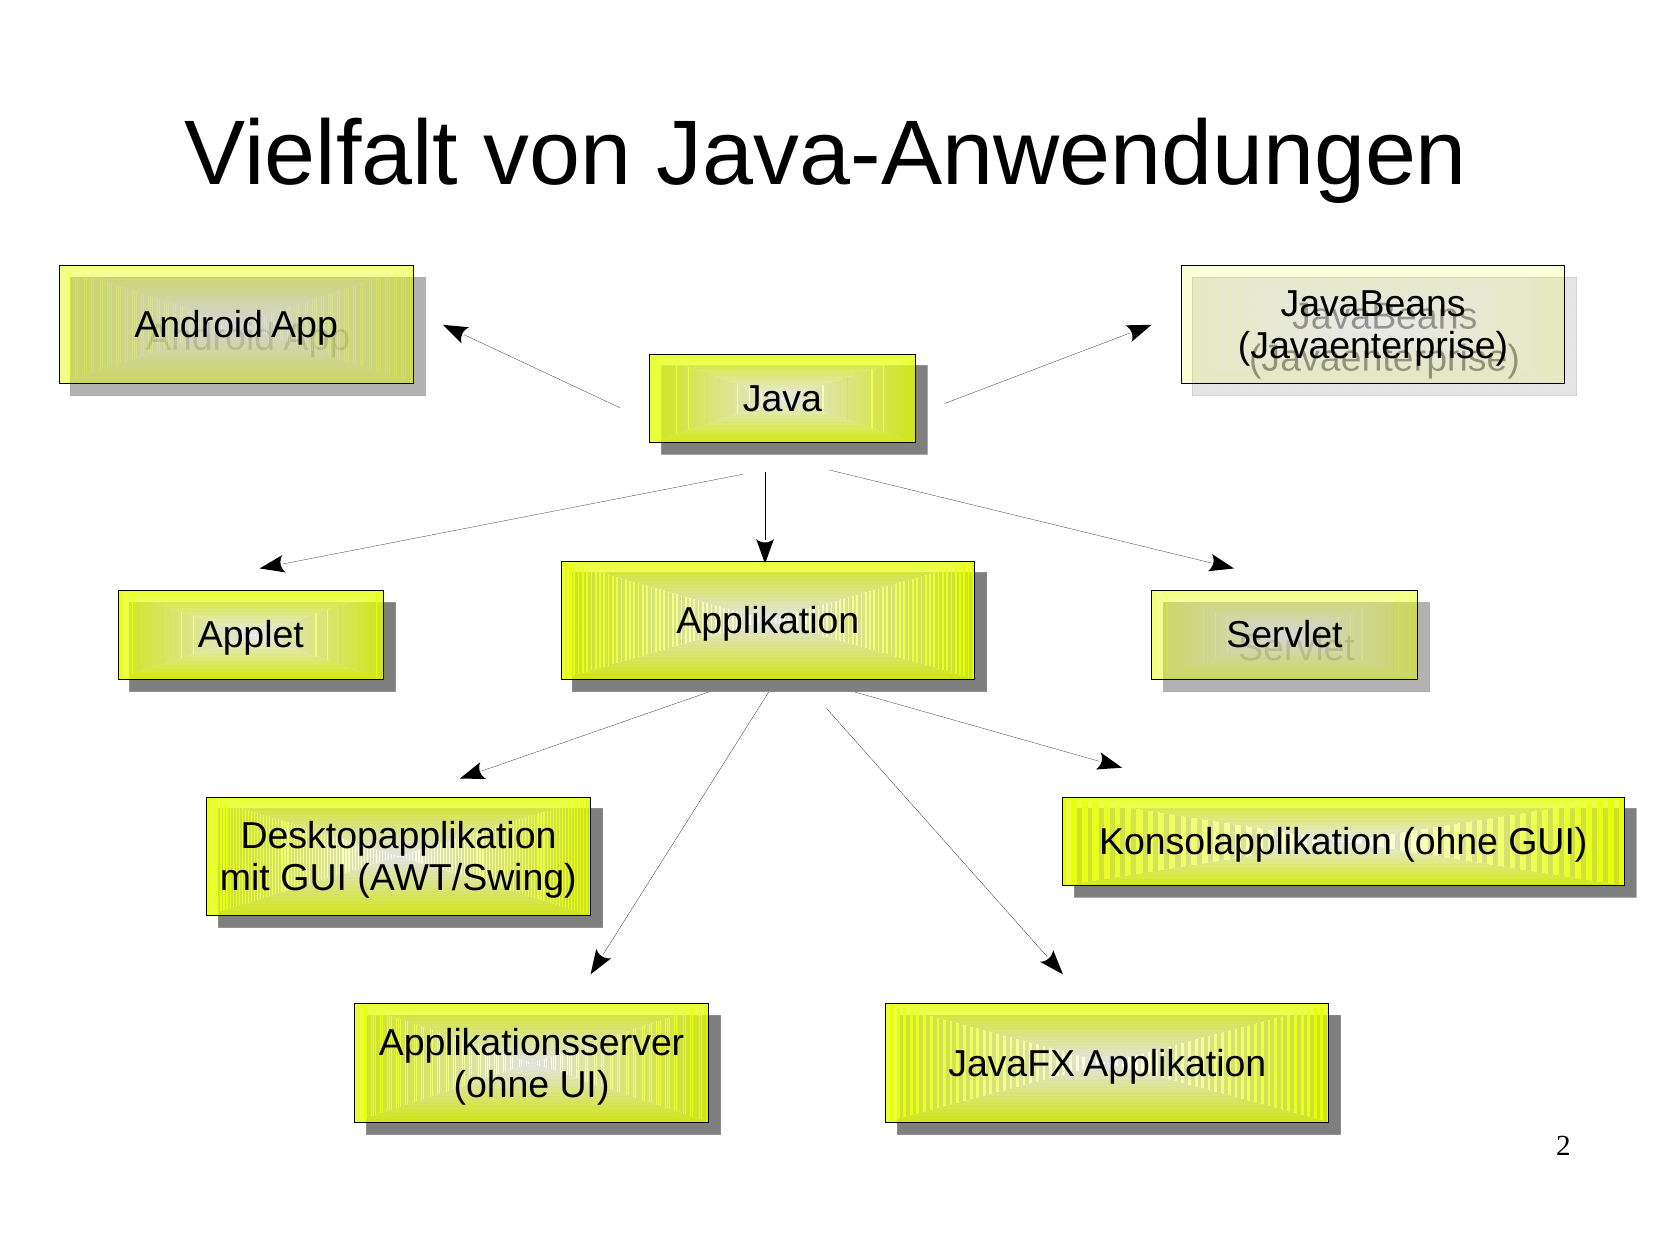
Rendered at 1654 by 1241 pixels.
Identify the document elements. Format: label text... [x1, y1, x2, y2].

text_box Java [649, 354, 916, 443]
text_box Desktopapplikation mit GUI (AWT/Swing) [206, 797, 591, 916]
text_box Applikation [561, 561, 975, 680]
text_box Servlet [1151, 590, 1418, 680]
text_box Android App [59, 265, 414, 384]
text_box JavaBeans (Javaenterprise) [1181, 265, 1565, 384]
text_box Applikationsserver (ohne UI) [354, 1003, 709, 1123]
text_box JavaFX Applikation [885, 1003, 1329, 1123]
text_box Applet [118, 590, 384, 680]
text_box Konsolapplikation (ohne GUI) [1062, 797, 1625, 886]
title Vielfalt von Java-Anwendungen [82, 49, 1571, 257]
